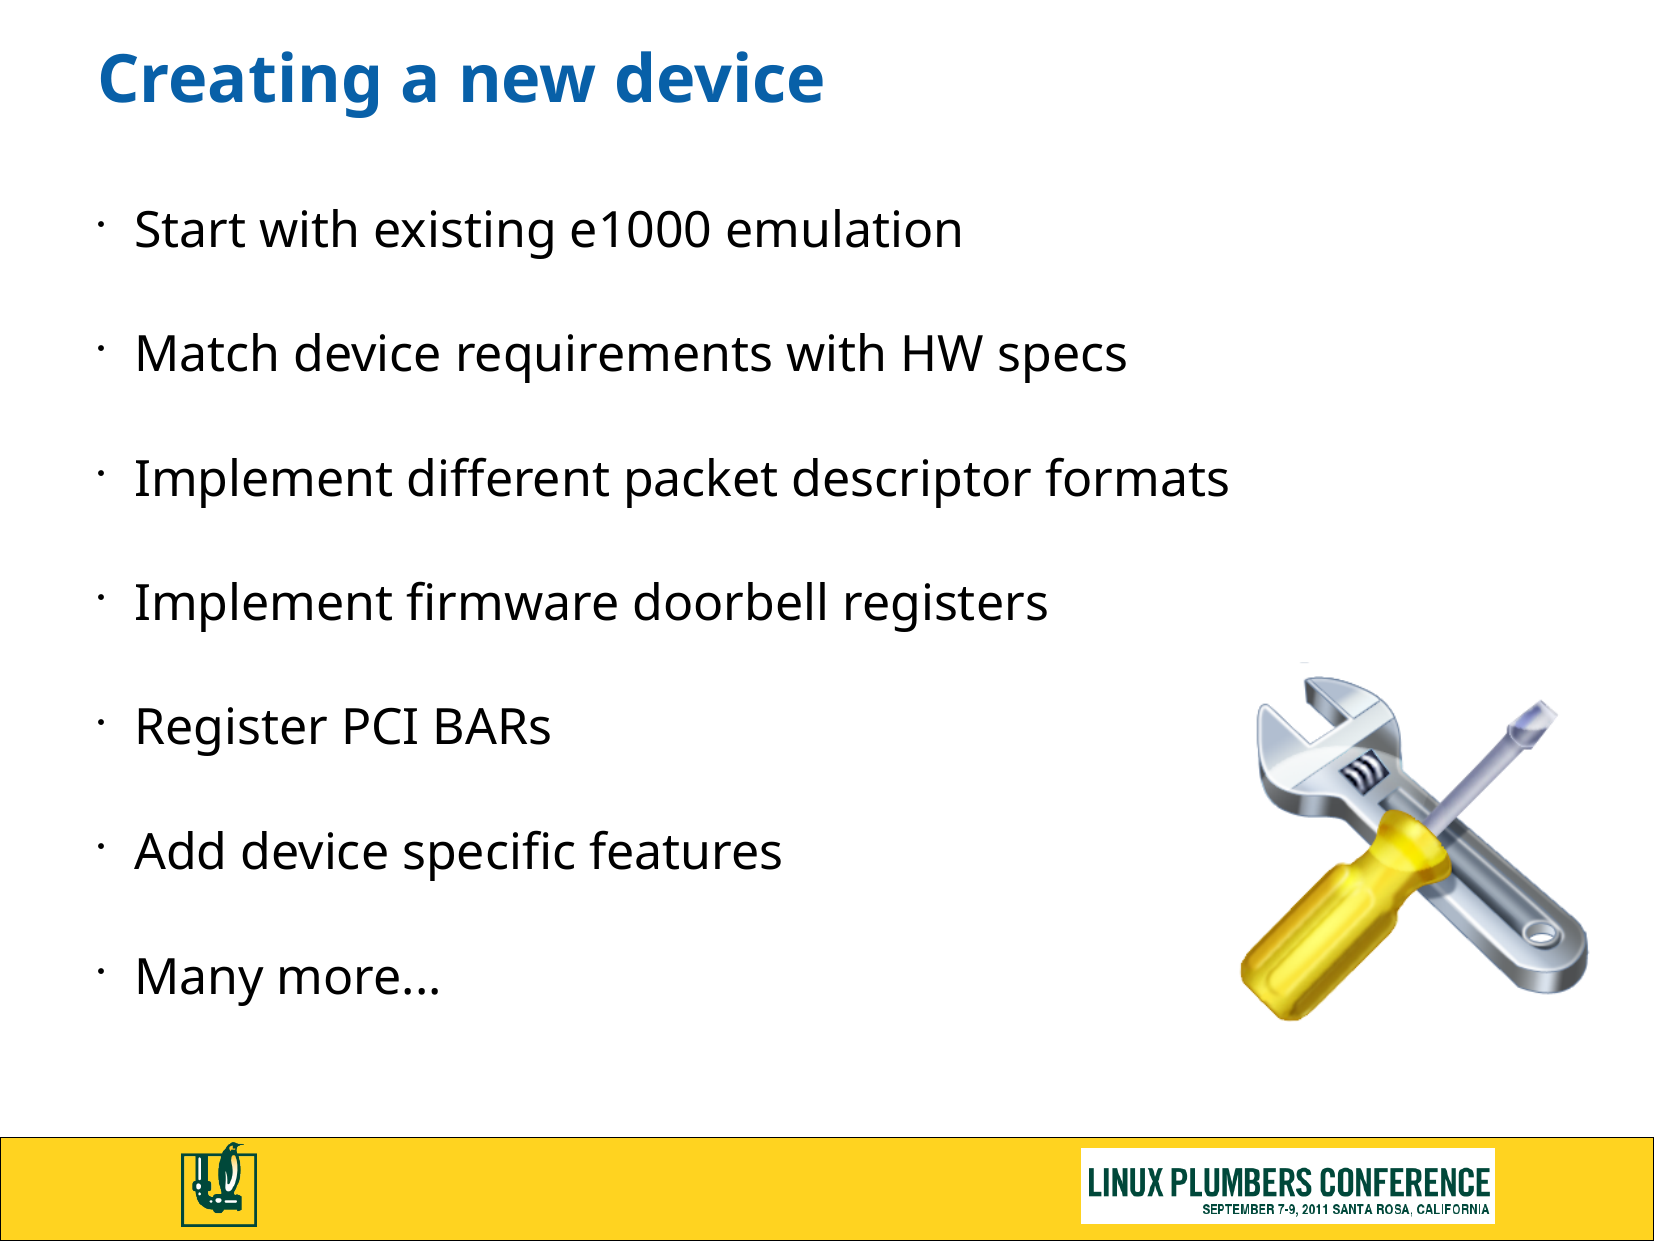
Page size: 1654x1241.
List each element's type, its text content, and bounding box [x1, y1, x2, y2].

picture [1081, 1148, 1495, 1224]
title Creating a new device [82, 28, 1572, 190]
list Start with existing e1000 emulation Match device requirements with HW specs Implement different packet descriptor formats Implement firmware doorbell registers Register PCI BARs Add device specific features Many more... [82, 189, 1566, 1065]
picture [1232, 662, 1609, 1039]
picture [181, 1142, 257, 1227]
